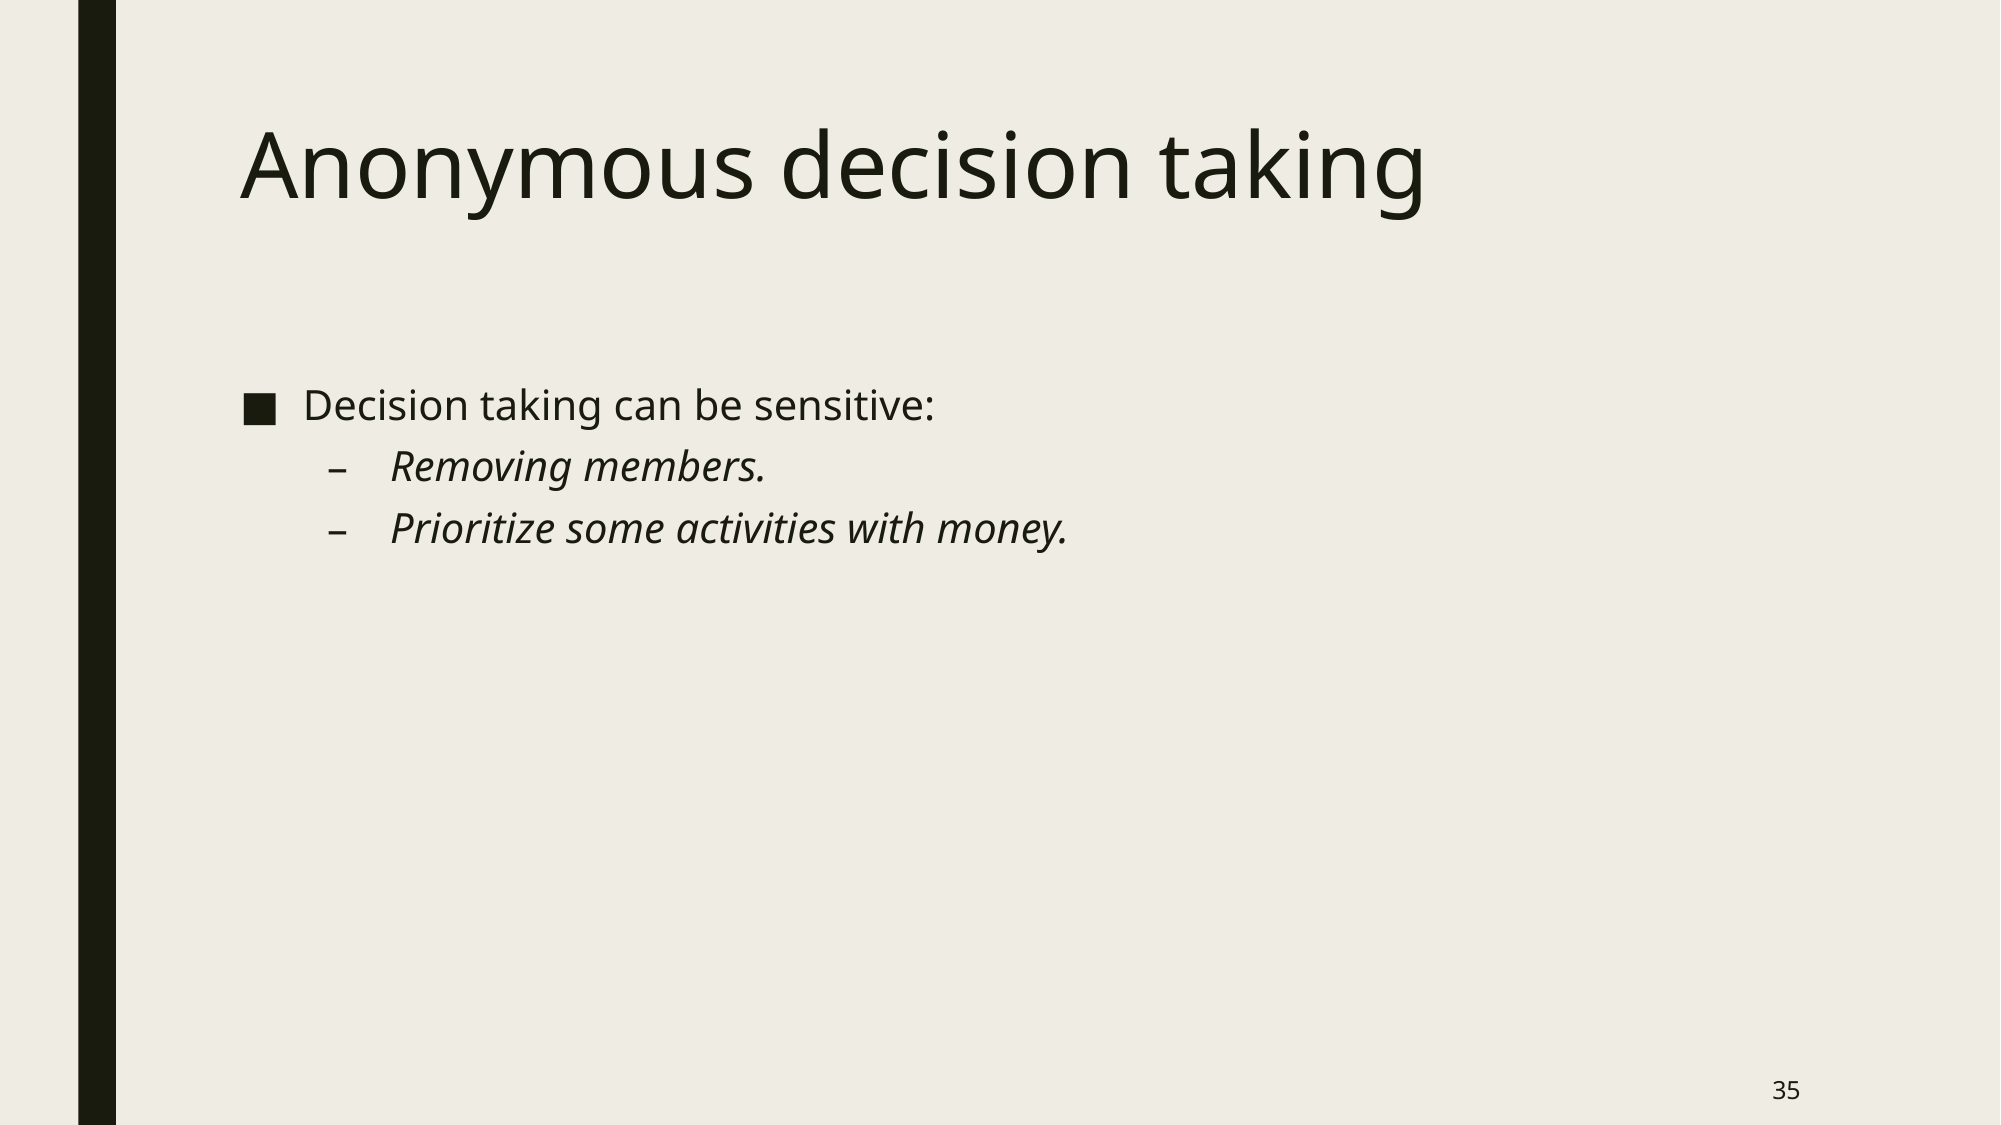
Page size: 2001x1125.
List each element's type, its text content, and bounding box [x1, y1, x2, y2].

list Decision taking can be sensitive: Removing members. Prioritize some activities with money. [225, 375, 1800, 963]
title Anonymous decision taking [225, 112, 1800, 357]
slide_number <number> [1553, 1058, 1816, 1125]
